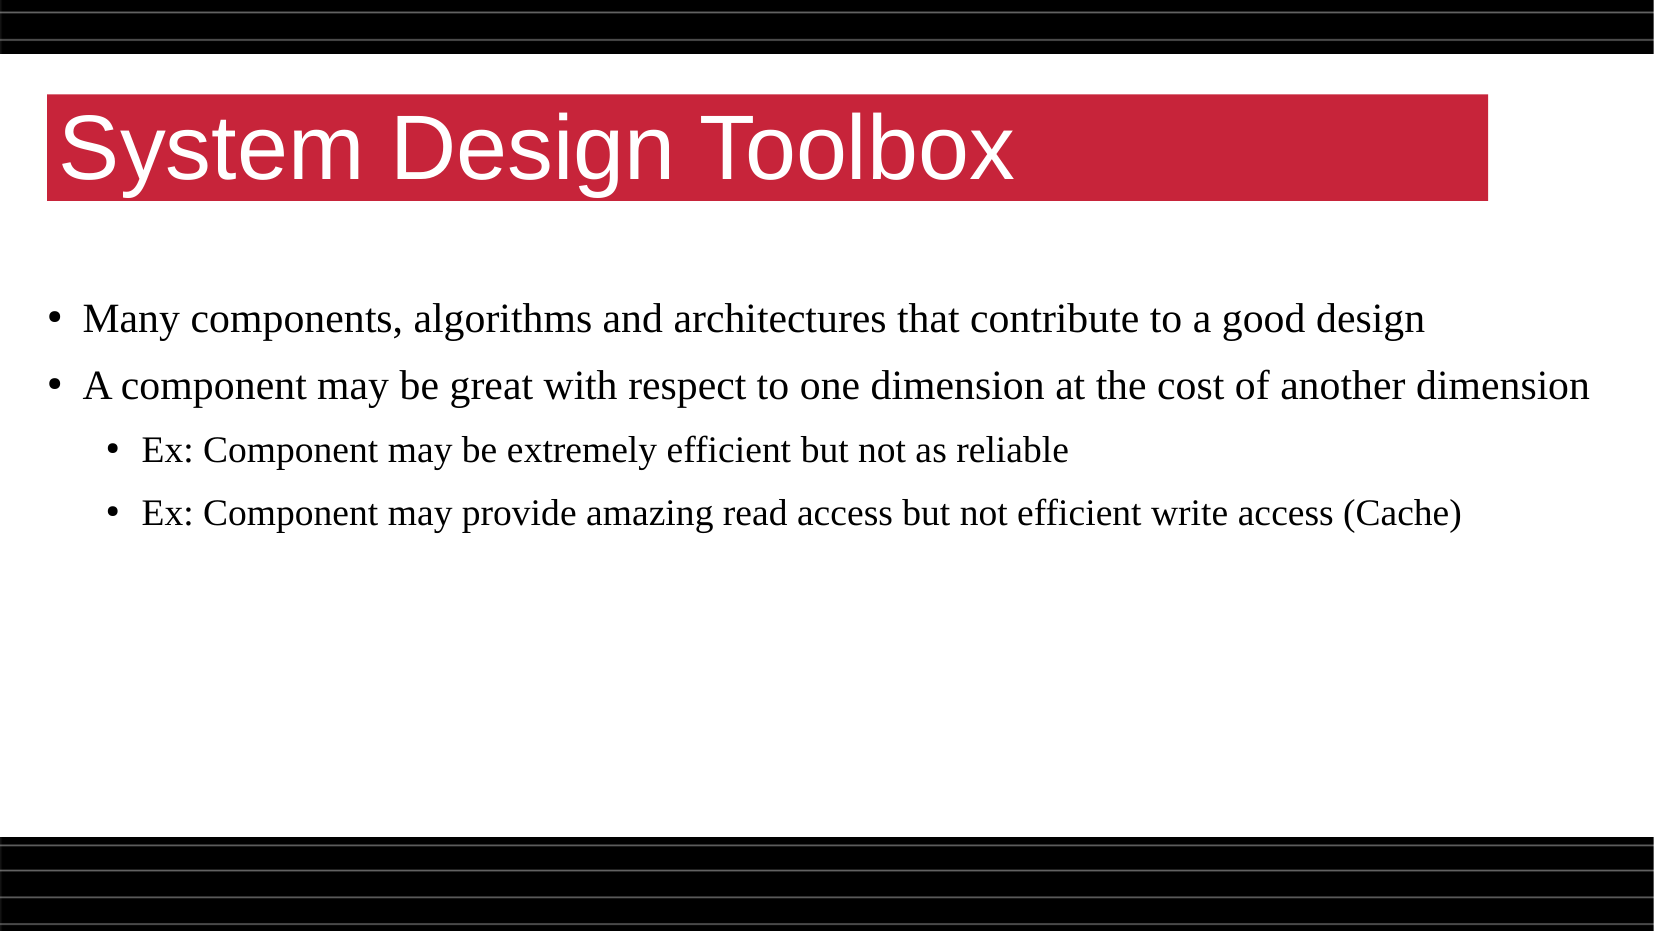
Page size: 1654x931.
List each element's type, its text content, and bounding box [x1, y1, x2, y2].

picture [0, 837, 1654, 931]
subtitle Many components, algorithms and architectures that contribute to a good design A component may be great with respect to one dimension at the cost of another dimension Ex: Component may be extremely efficient but not as reliable Ex: Component may provide amazing read access but not efficient write access (Cache) [47, 295, 1607, 603]
title System Design Toolbox [47, 94, 1489, 201]
picture [0, 0, 1654, 54]
